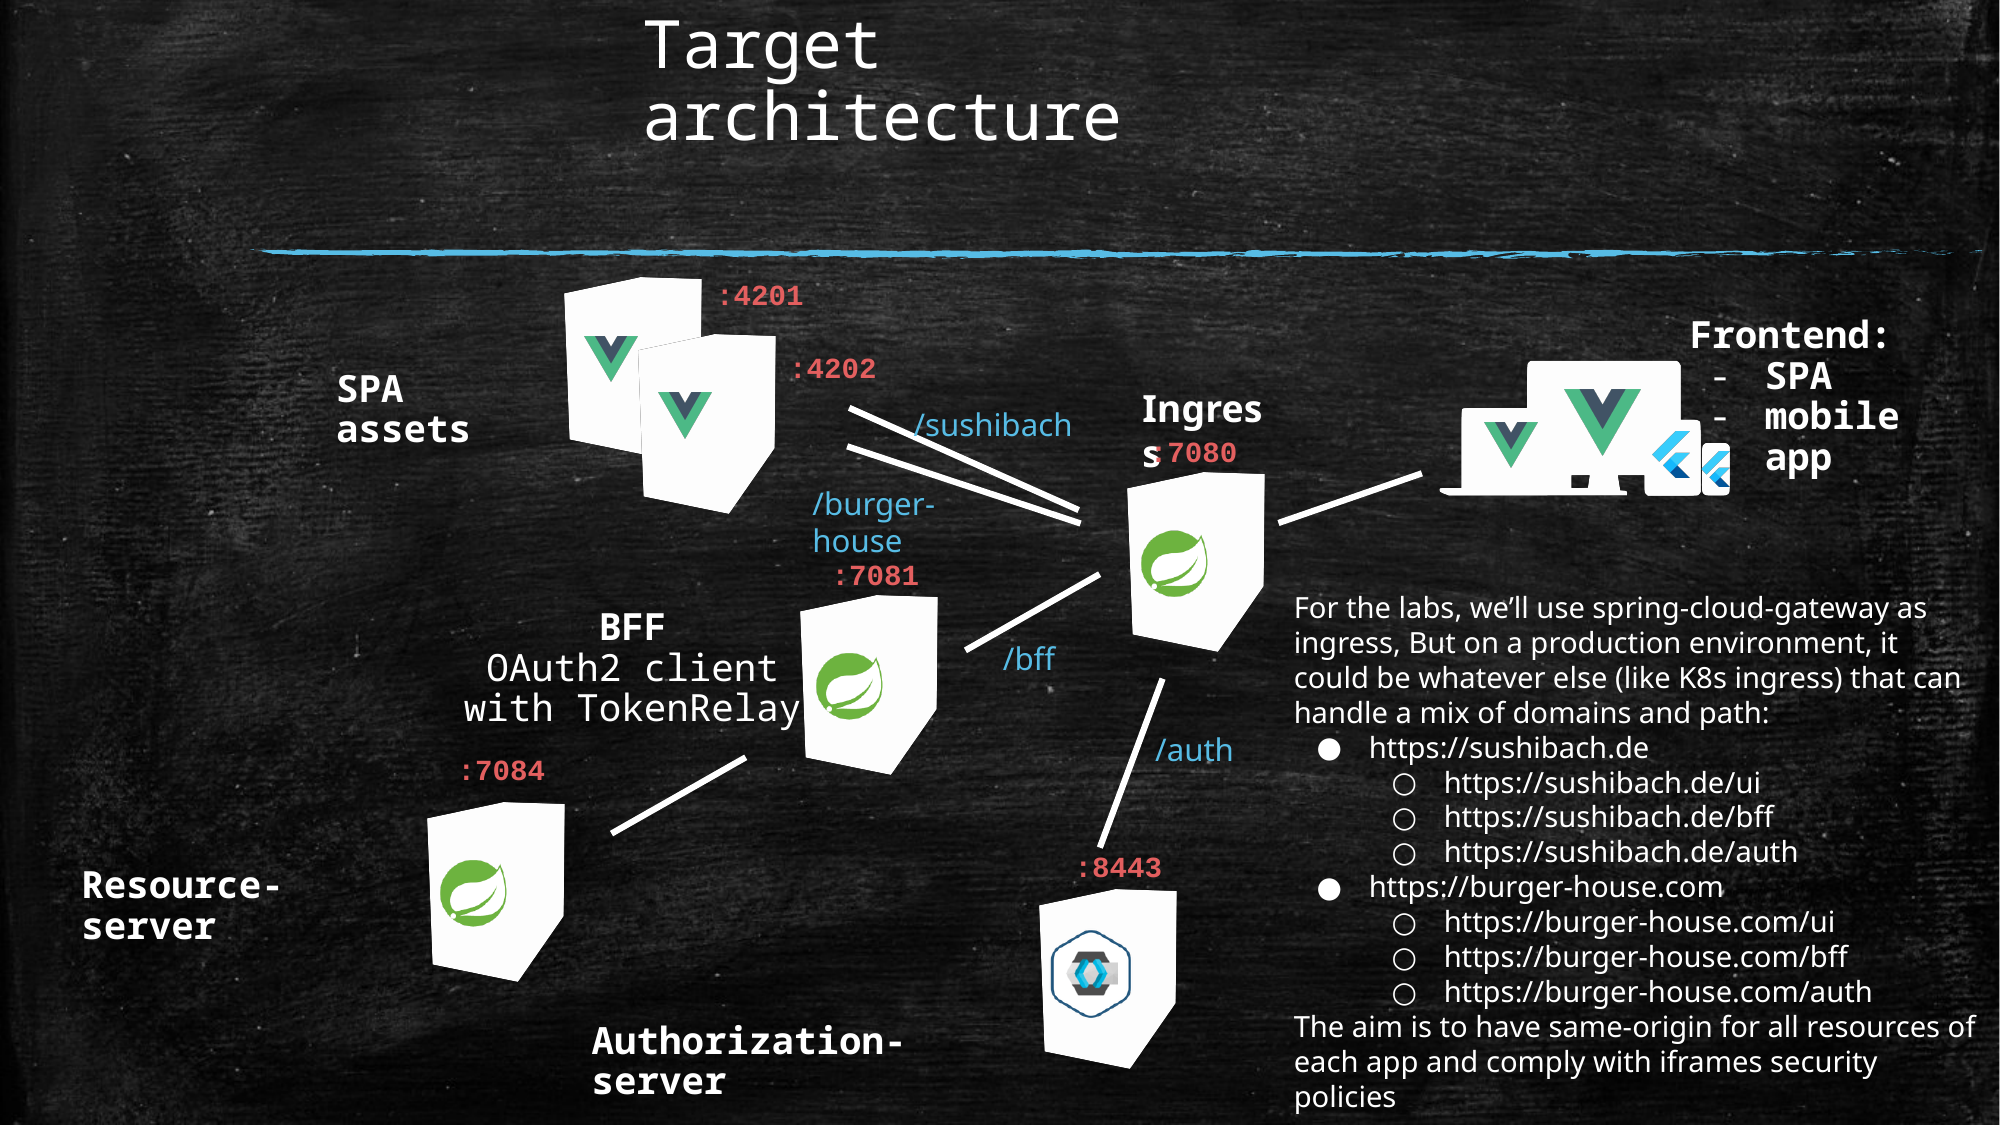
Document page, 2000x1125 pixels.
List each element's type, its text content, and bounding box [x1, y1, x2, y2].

text_box :7081 [816, 541, 951, 607]
text_box Resource-server [66, 859, 427, 925]
text_box :4202 [774, 334, 918, 400]
text_box :7080 [1134, 418, 1279, 484]
text_box :7084 [442, 736, 577, 802]
title Target architecture [626, 66, 1358, 162]
text_box :8443 [1059, 833, 1203, 899]
text_box :4201 [700, 261, 845, 327]
text_box BFF OAuth2 client with TokenRelay [407, 600, 800, 739]
text_box For the labs, we’ll use spring-cloud-gateway as ingress, But on a production environment, it could be whatever else (like K8s ingress) that can handle a mix of domains and path: https://sushibach.de https://sushibach.de/ui https://sushibach.de/bff https://sushibach.de/auth https://burger-house.com https://burger-house.com/ui https://burger-house.com/bff https://burger-house.com/auth The aim is to have same-origin for all resources of each app and comply with iframes security policies [1278, 574, 1993, 1125]
text_box Frontend: SPA mobile app [1674, 309, 2000, 477]
text_box Ingress [1127, 370, 1286, 491]
text_box /burger-house [797, 468, 1027, 574]
text_box /sushibach [898, 389, 1093, 458]
picture [0, 0, 2000, 1125]
text_box Authorization-server [576, 1014, 1040, 1080]
text_box SPA assets [321, 362, 565, 419]
text_box /auth [1140, 714, 1252, 783]
text_box /bff [987, 624, 1100, 692]
